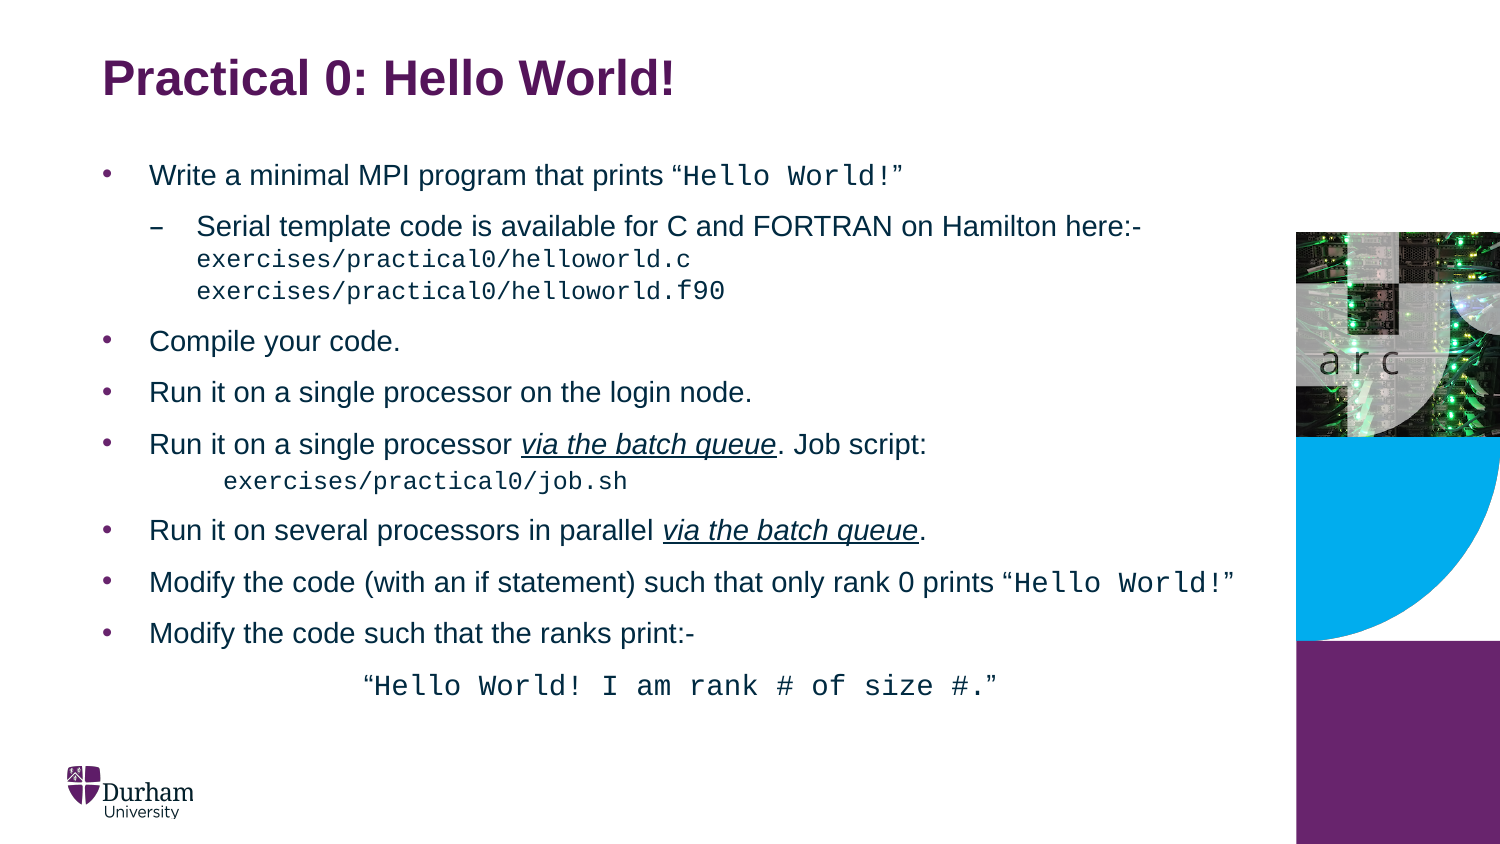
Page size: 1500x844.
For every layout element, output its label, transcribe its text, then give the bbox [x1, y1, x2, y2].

picture [1332, 467, 1500, 640]
list Write a minimal MPI program that prints “Hello World!” Serial template code is available for C and FORTRAN on Hamilton here:- exercises/practical0/helloworld.c exercises/practical0/helloworld.f90 Compile your code. Run it on a single processor on the login node. Run it on a single processor via the batch queue. Job script: exercises/practical0/job.sh Run it on several processors in parallel via the batch queue. Modify the code (with an if statement) such that only rank 0 prints “Hello World!” Modify the code such that the ranks print:- “Hello World! I am rank # of size #.” [101, 156, 1258, 494]
picture [1296, 232, 1500, 436]
title Practical 0: Hello World! [101, 45, 1399, 187]
picture [67, 766, 193, 819]
text_box [1296, 640, 1500, 844]
